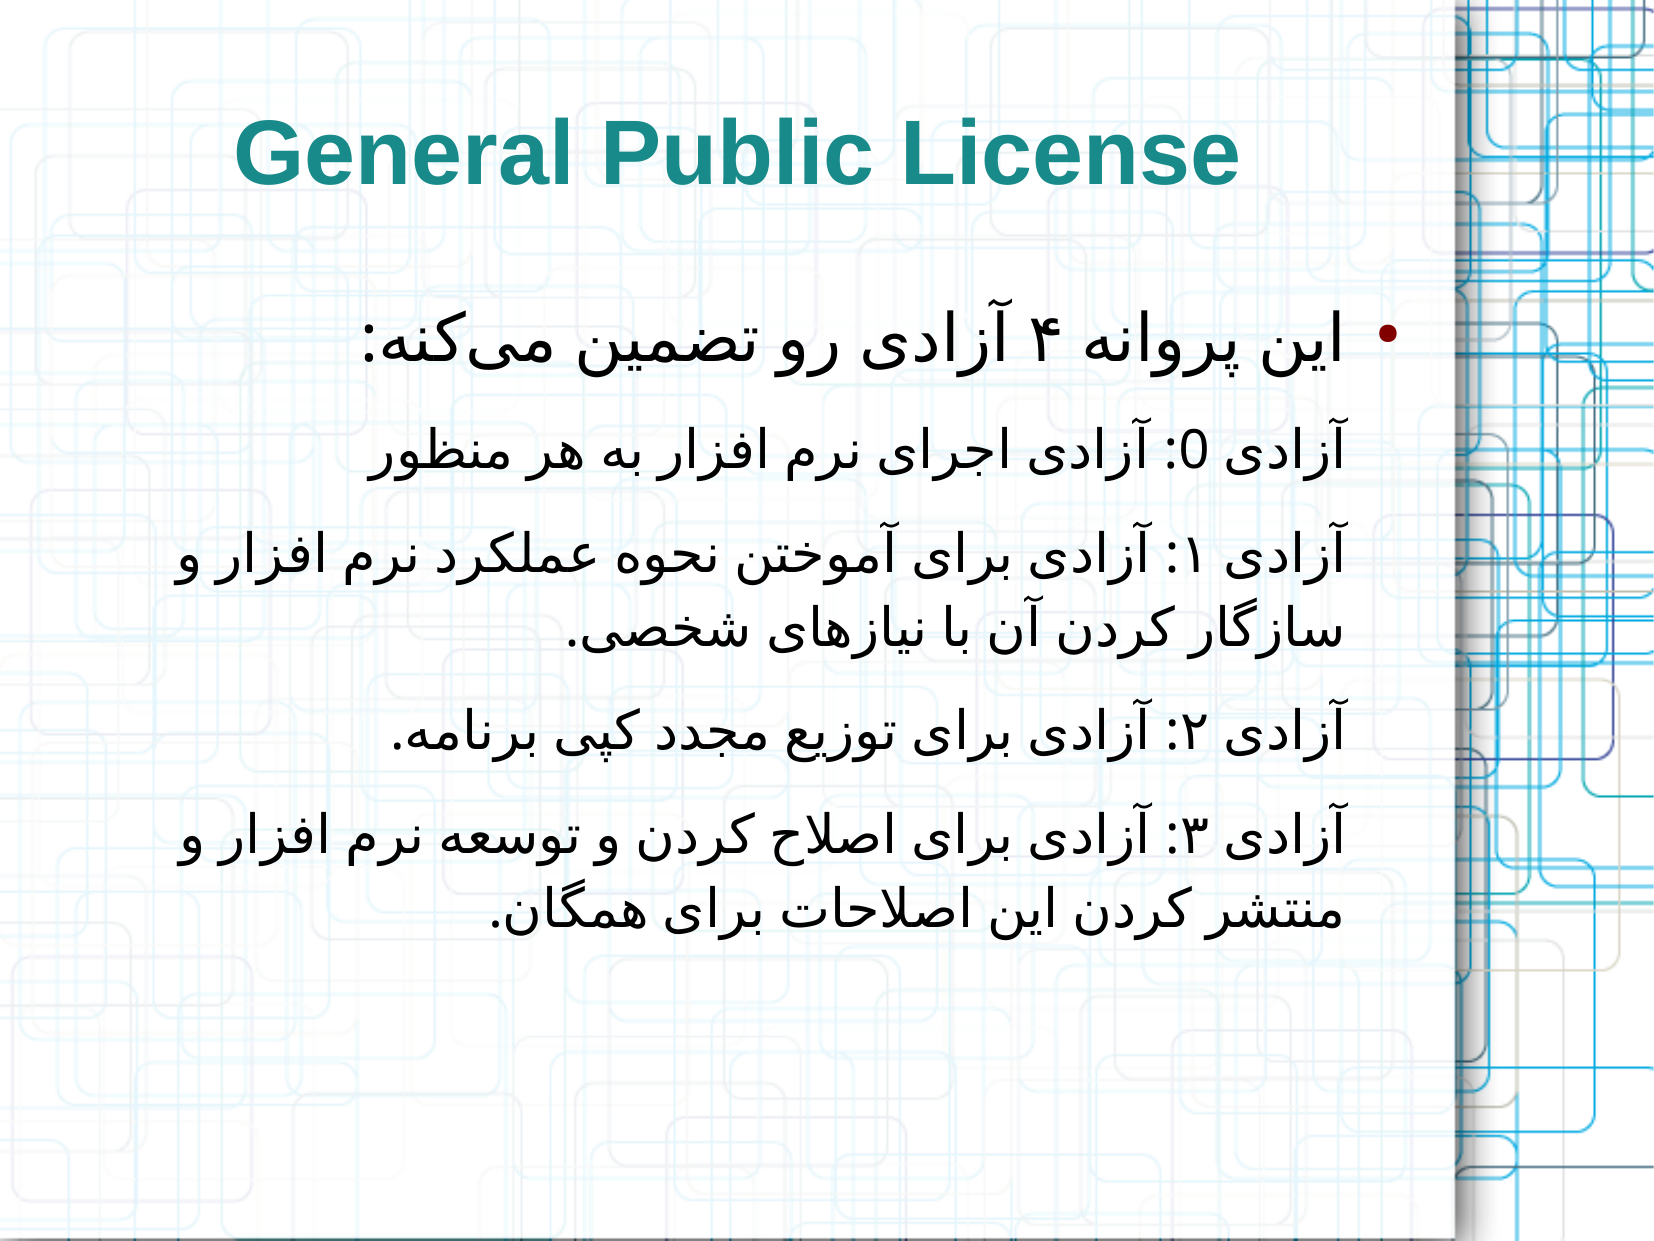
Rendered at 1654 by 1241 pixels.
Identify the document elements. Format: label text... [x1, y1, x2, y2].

title General Public License [59, 49, 1418, 257]
list این پروانه ۴ آزادی رو تضمین می‌کنه: آزادی 0‌: آزادی اجرای نرم افزار به هر منظور آزادی ۱‌: آزادی برای آموختن نحوه عملکرد نرم افزار و سازگار کردن آن با نیازهای شخصی. آزادی ۲‌: آزادی برای توزیع مجدد کپی برنامه. آزادی ۳: آزادی برای اصلاح کردن و توسعه نرم افزار و منتشر کردن این اصلاحات برای همگان. [82, 290, 1418, 1109]
picture [0, 0, 1654, 1241]
